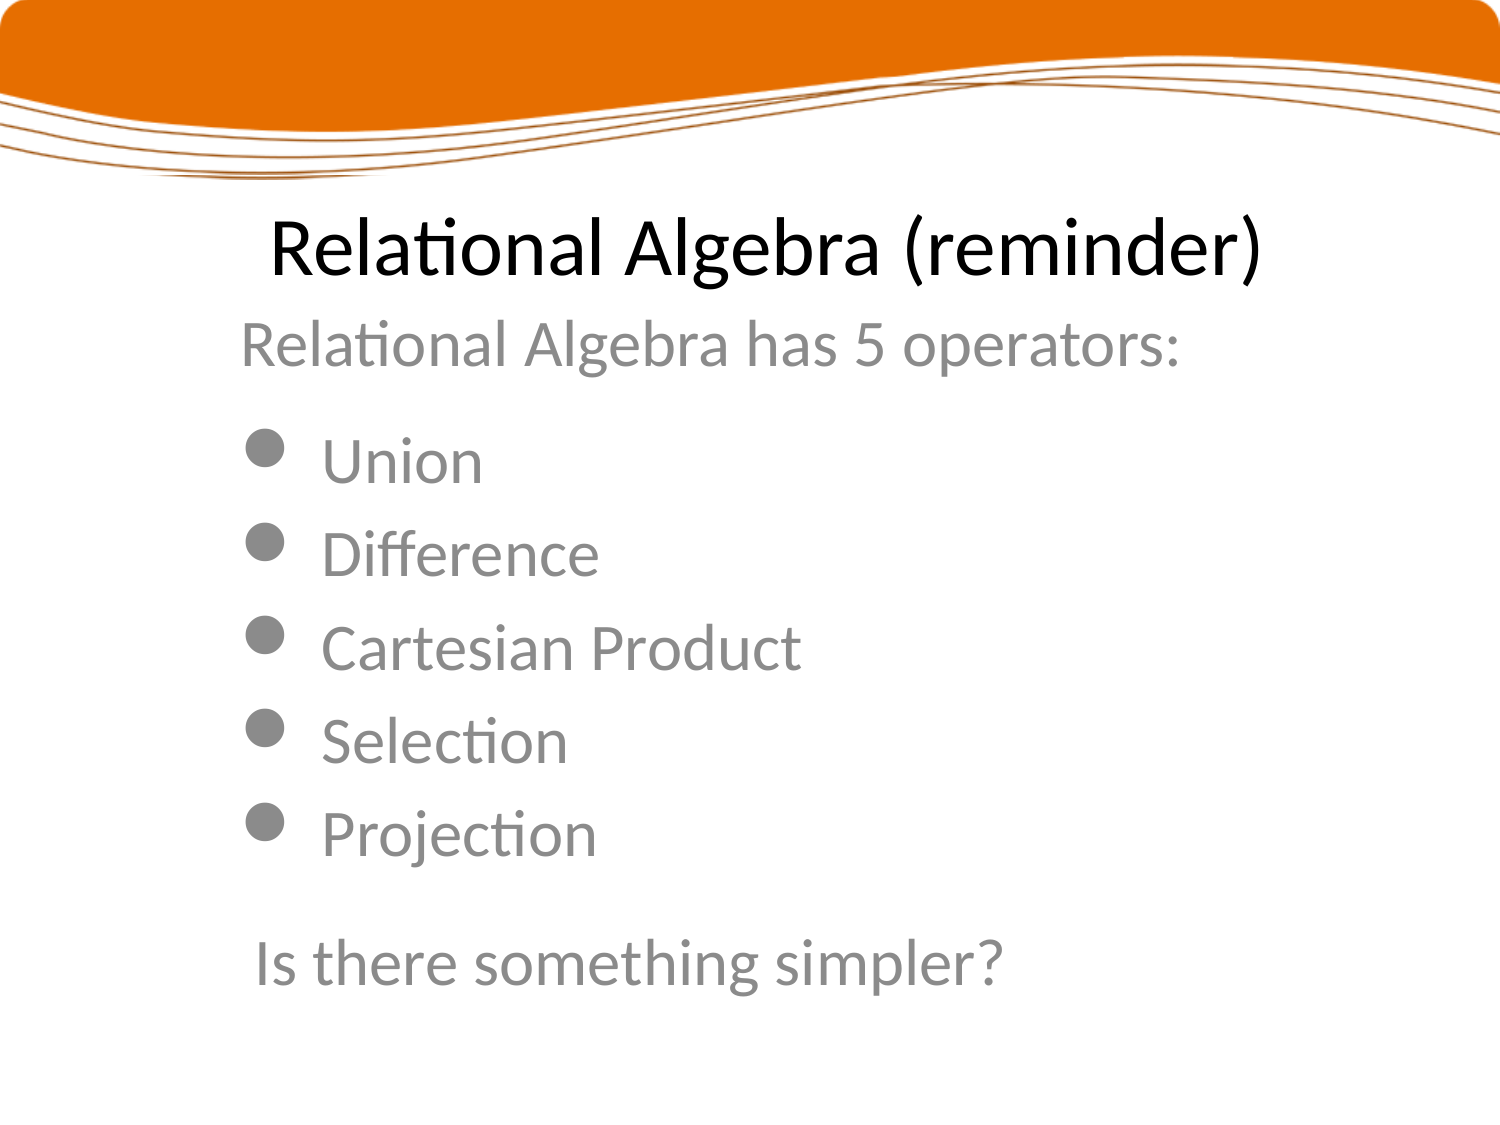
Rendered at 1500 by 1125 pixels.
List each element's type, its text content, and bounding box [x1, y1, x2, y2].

subtitle Relational Algebra has 5 operators: [225, 292, 1306, 413]
text_box Is there something simpler? [239, 911, 1321, 1092]
text_box Relational Algebra (reminder) [230, 184, 1306, 300]
picture [0, 0, 1500, 180]
text_box Union Difference Cartesian Product Selection Projection [225, 409, 1275, 902]
